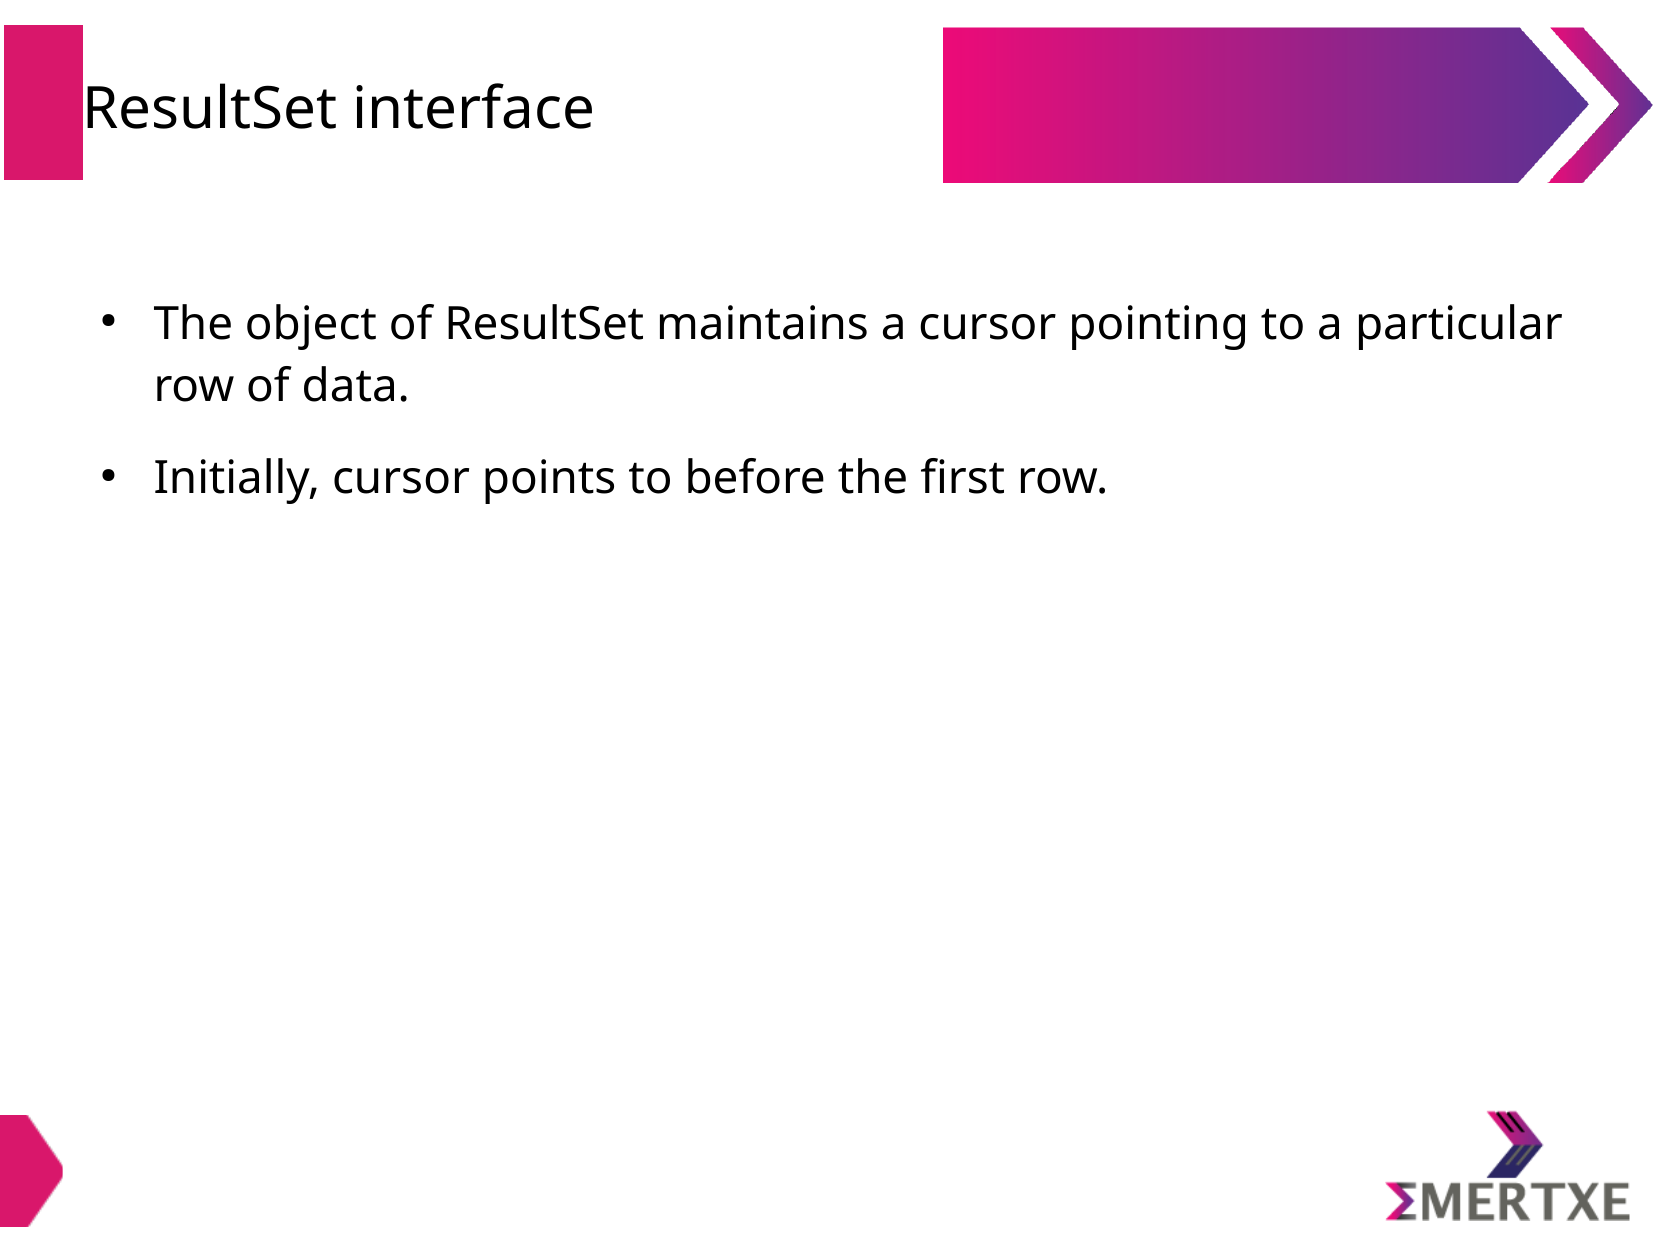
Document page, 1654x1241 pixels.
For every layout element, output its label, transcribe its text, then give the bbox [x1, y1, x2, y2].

picture [1385, 1107, 1631, 1221]
list The object of ResultSet maintains a cursor pointing to a particular row of data. Initially, cursor points to before the first row. [82, 290, 1571, 1010]
title ResultSet interface [82, 2, 1571, 210]
picture [1571, 27, 1653, 183]
